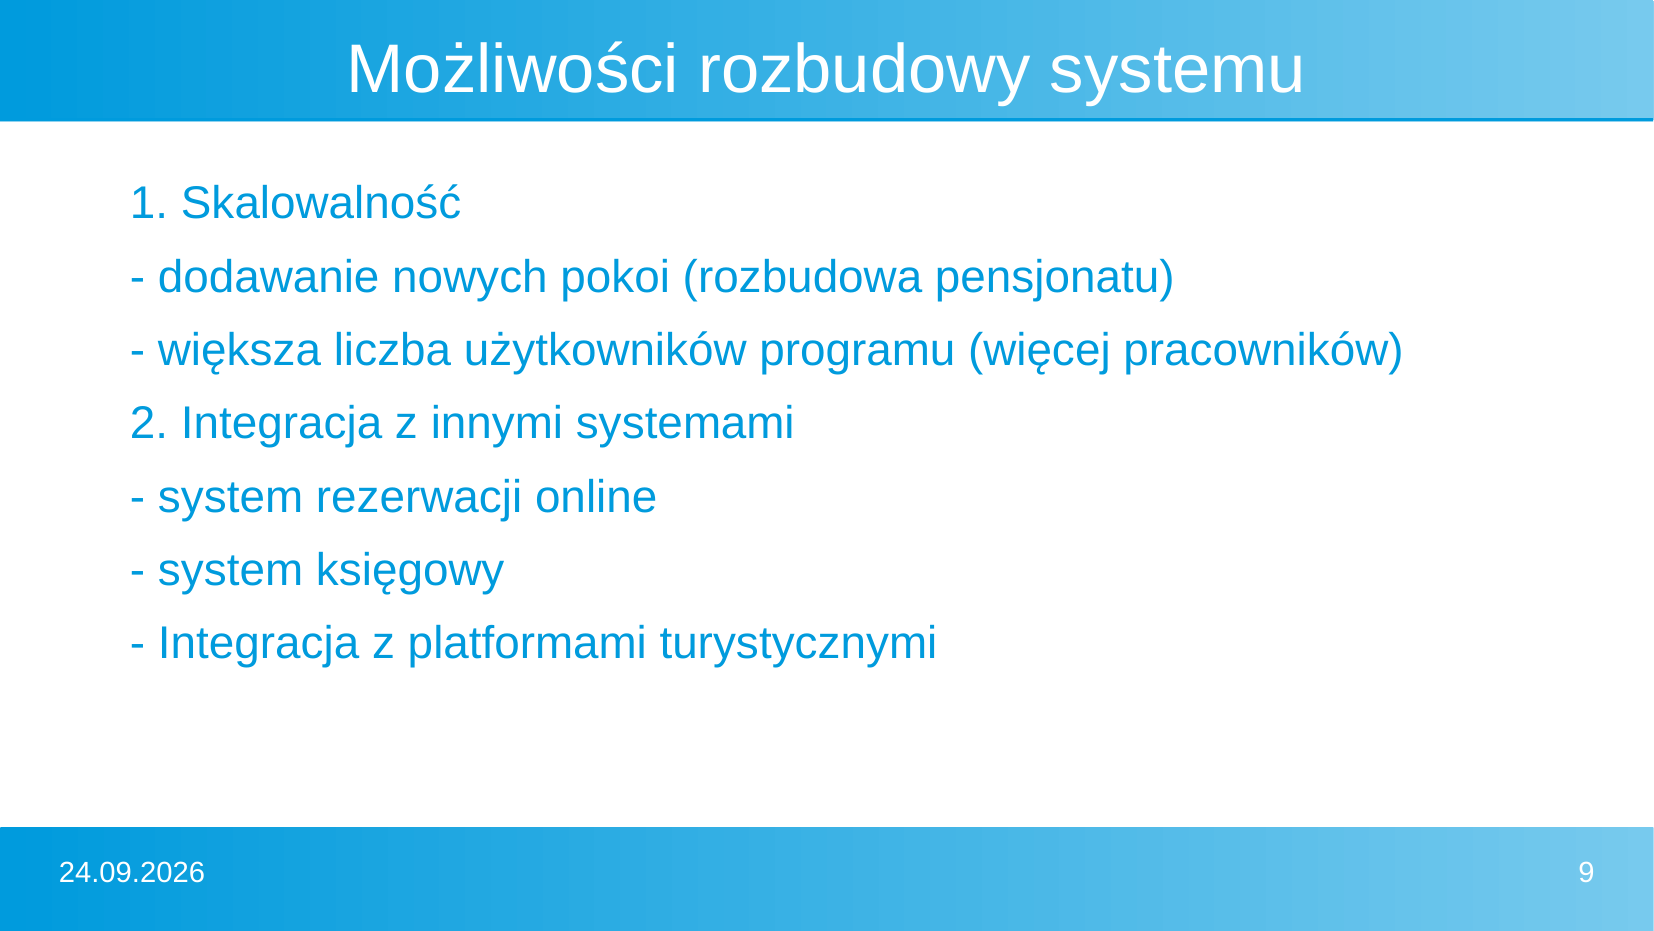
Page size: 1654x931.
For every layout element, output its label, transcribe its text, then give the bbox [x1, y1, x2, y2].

title Możliwości rozbudowy systemu [59, 29, 1595, 108]
list 1. Skalowalność - dodawanie nowych pokoi (rozbudowa pensjonatu) - większa liczba użytkowników programu (więcej pracowników) 2. Integracja z innymi systemami - system rezerwacji online - system księgowy - Integracja z platformami turystycznymi [59, 177, 1595, 768]
